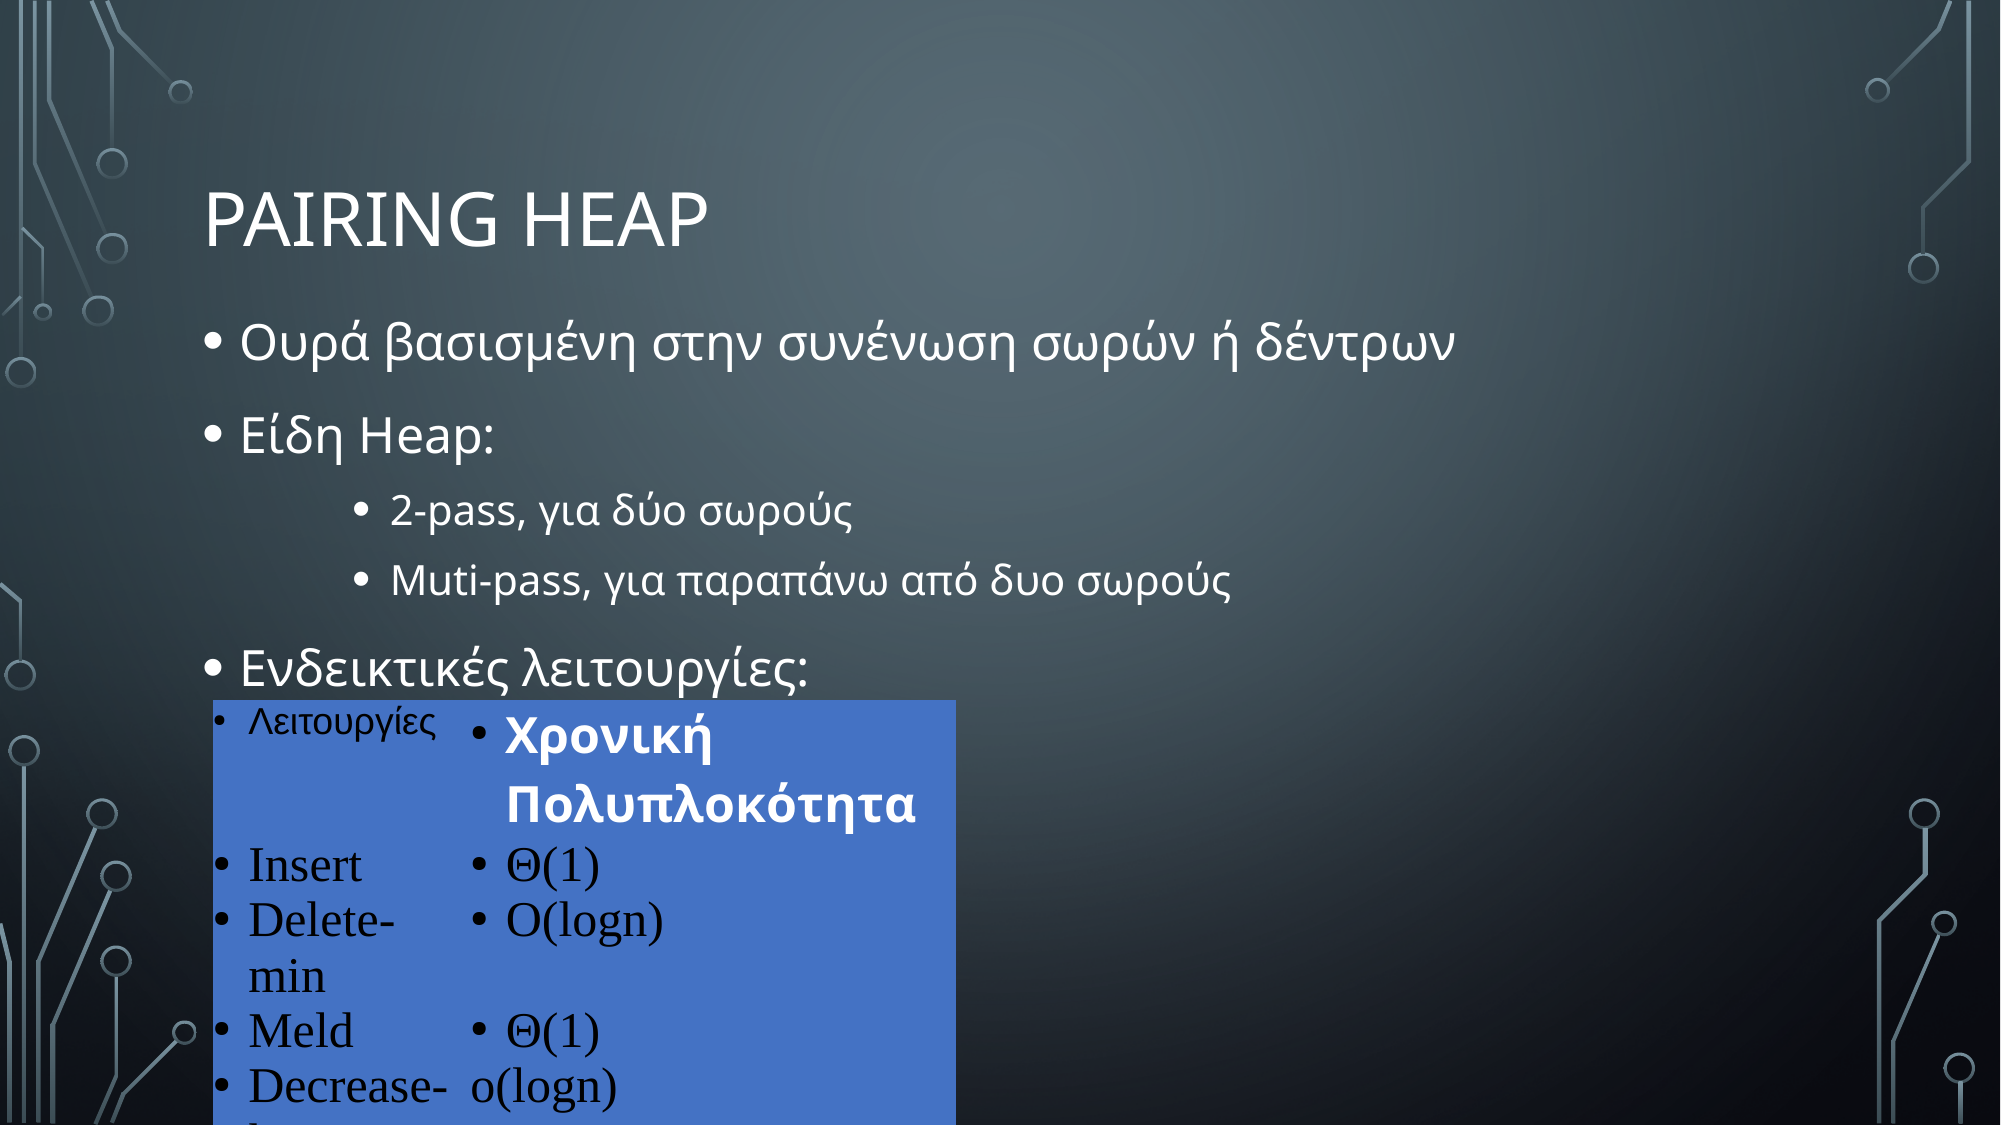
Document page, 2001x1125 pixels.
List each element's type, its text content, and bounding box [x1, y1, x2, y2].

title PAIRING HEAP [187, 101, 1813, 290]
table_header Χρονική Πολυπλοκότητα [470, 700, 956, 837]
table_cell Insert [213, 837, 470, 892]
table_cell Θ(1) [470, 837, 956, 892]
table_cell Θ(1) [470, 1003, 956, 1058]
list Ουρά βασισμένη στην συνένωση σωρών ή δέντρων Είδη Heap: 2-pass, για δύο σωρούς Muti-pass, για παραπάνω από δυο σωρούς Ενδεικτικές λειτουργίες: [187, 290, 1813, 1024]
table_cell O(logn) [470, 892, 956, 1003]
table_header Λειτουργίες [213, 700, 470, 837]
table_cell o(logn) [470, 1058, 956, 1125]
table_cell Meld [213, 1003, 470, 1058]
table_cell Delete-min [213, 892, 470, 1003]
table_cell Decrease-key [213, 1058, 470, 1125]
